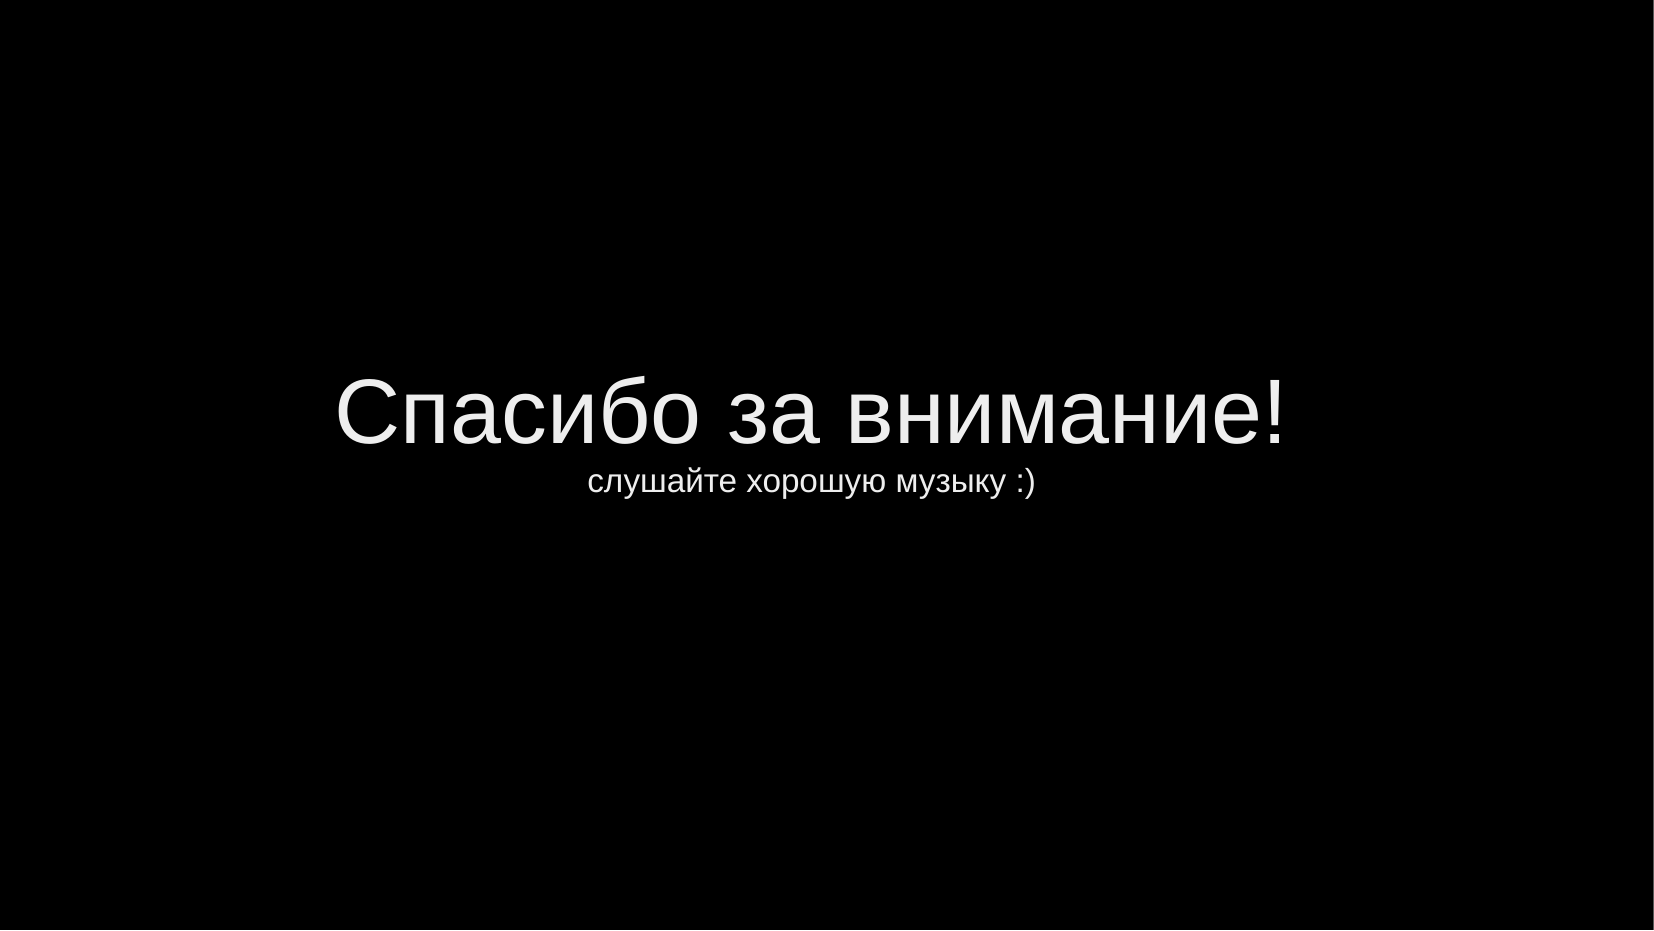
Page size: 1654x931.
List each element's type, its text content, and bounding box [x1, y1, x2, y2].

text_box Спасибо за внимание! слушайте хорошую музыку :) [29, 327, 1595, 570]
